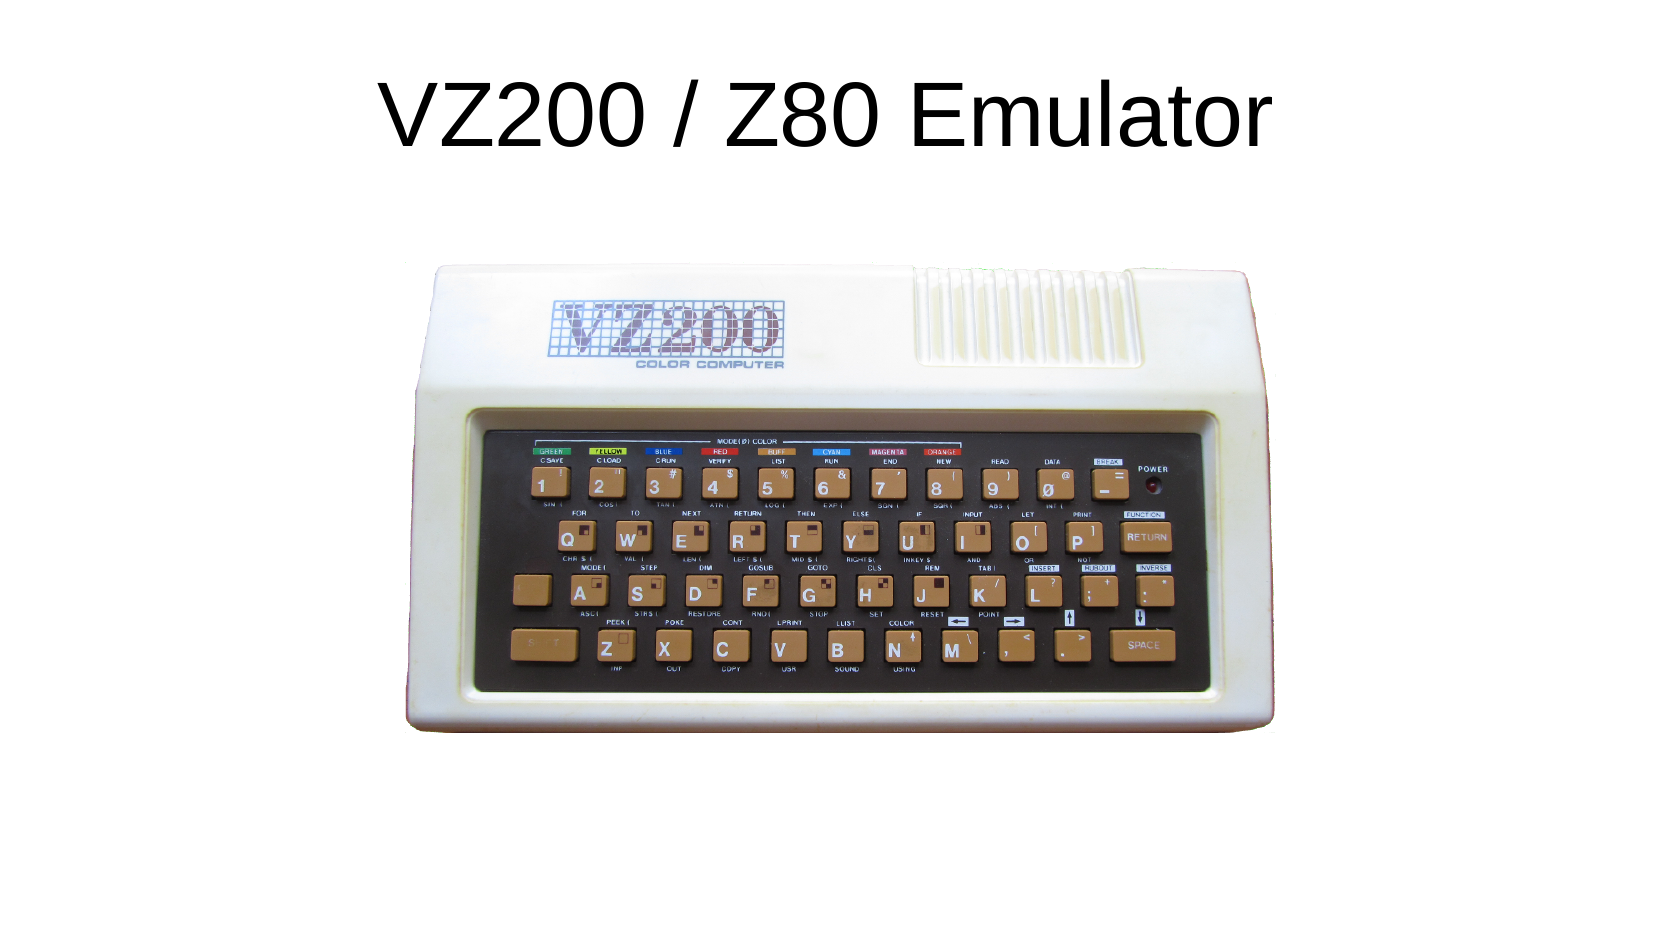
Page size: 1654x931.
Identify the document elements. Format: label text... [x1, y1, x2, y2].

picture [405, 262, 1276, 733]
title VZ200 / Z80 Emulator [82, 37, 1571, 193]
